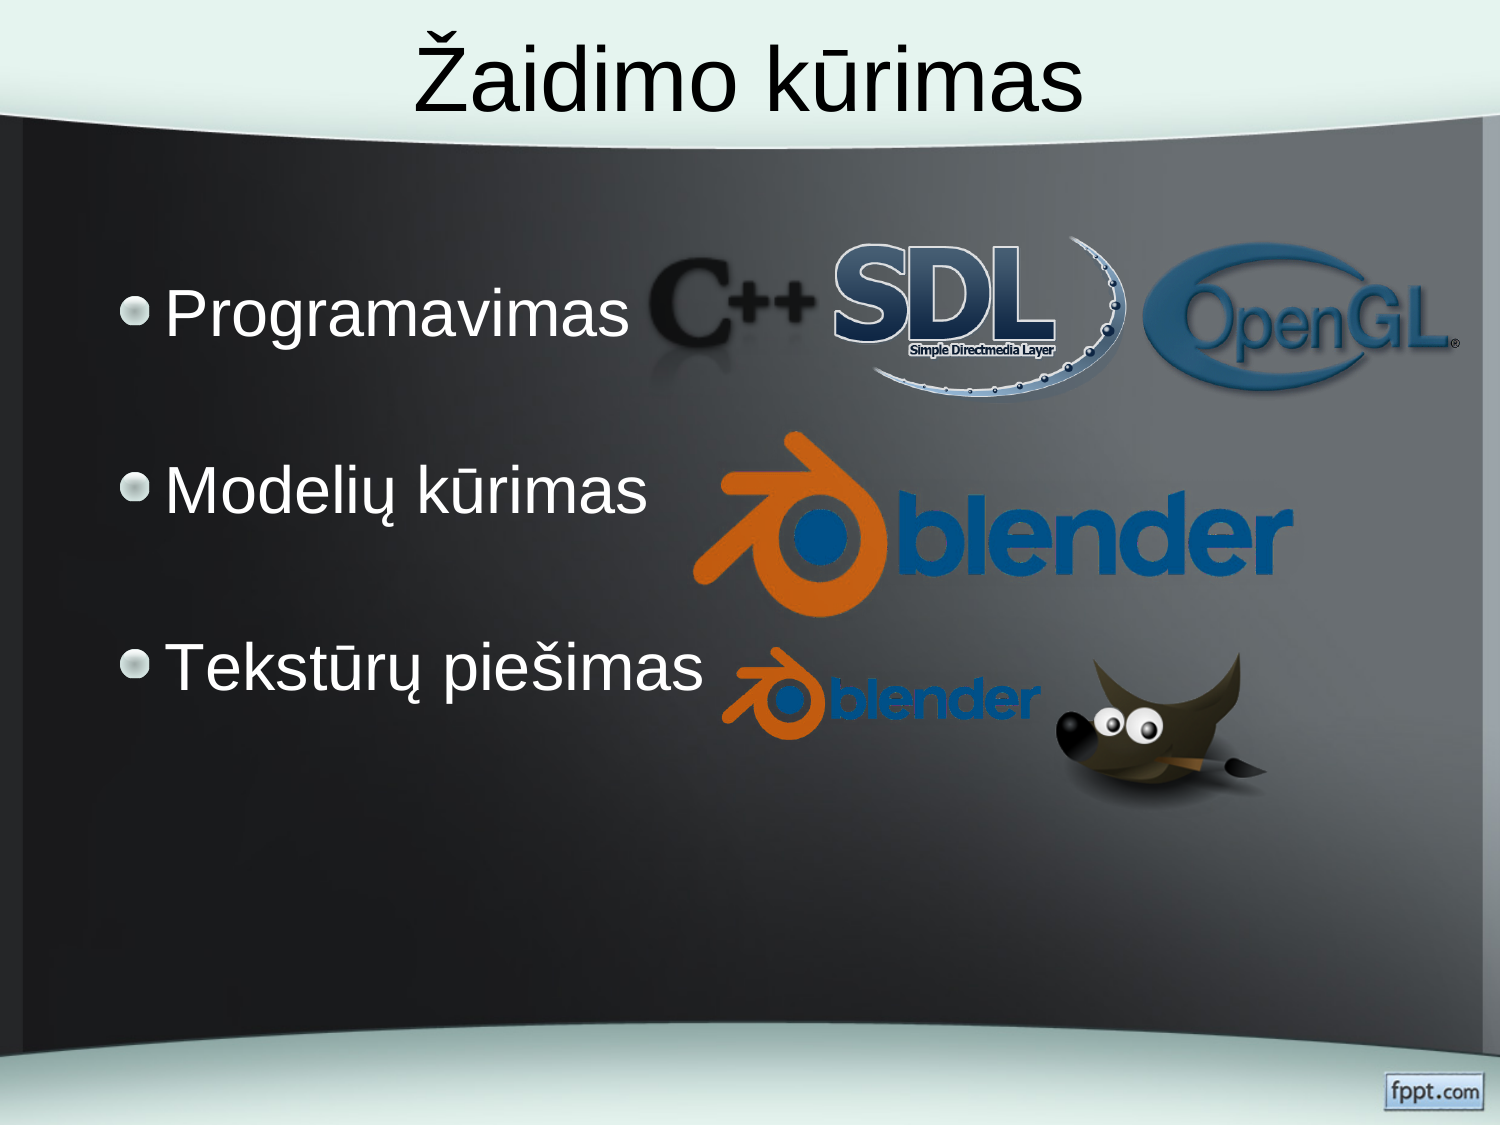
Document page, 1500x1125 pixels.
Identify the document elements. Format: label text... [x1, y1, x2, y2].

list Programavimas Modelių kūrimas Tekstūrų piešimas [75, 262, 1426, 1005]
picture [0, 0, 1500, 1125]
title Žaidimo kūrimas [75, 0, 1426, 150]
